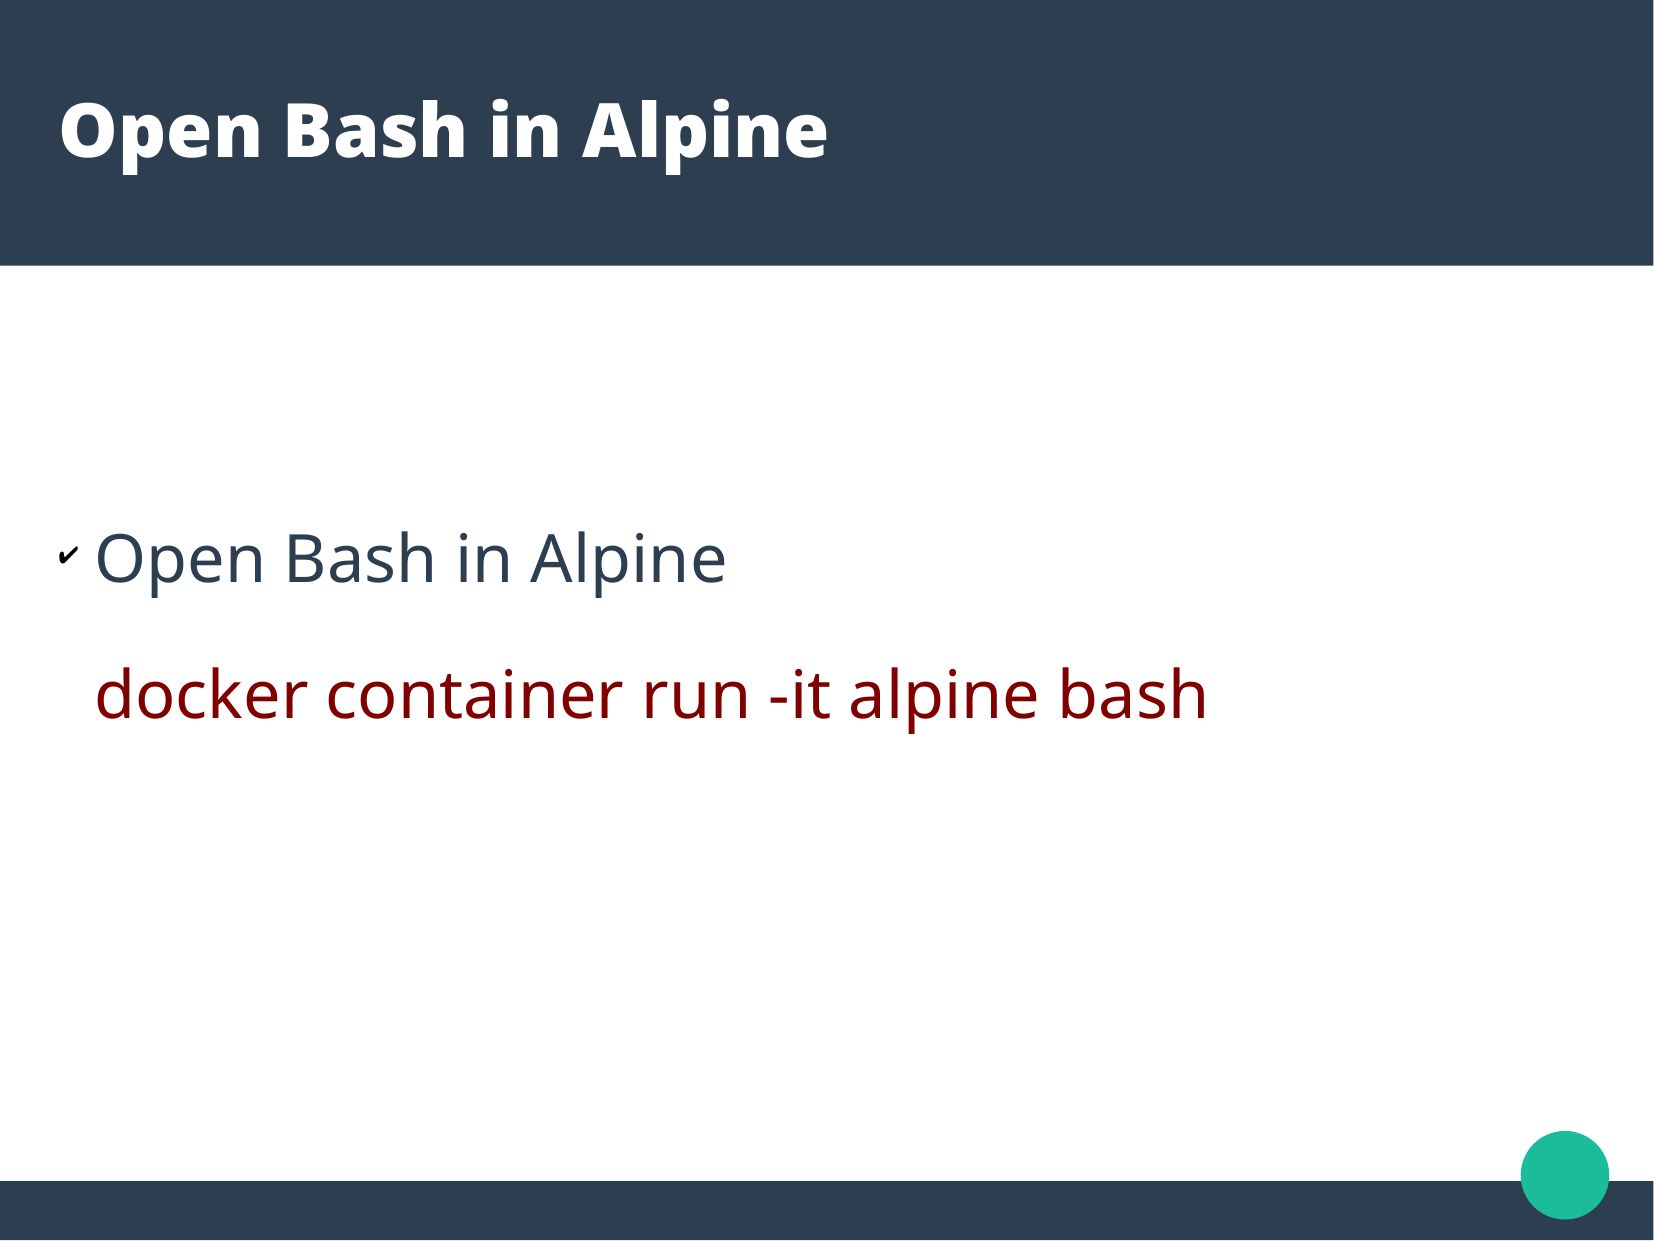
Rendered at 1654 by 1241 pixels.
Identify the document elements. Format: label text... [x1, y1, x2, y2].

title Open Bash in Alpine [59, 40, 1595, 216]
subtitle Open Bash in Alpine docker container run -it alpine bash [59, 291, 1595, 1186]
